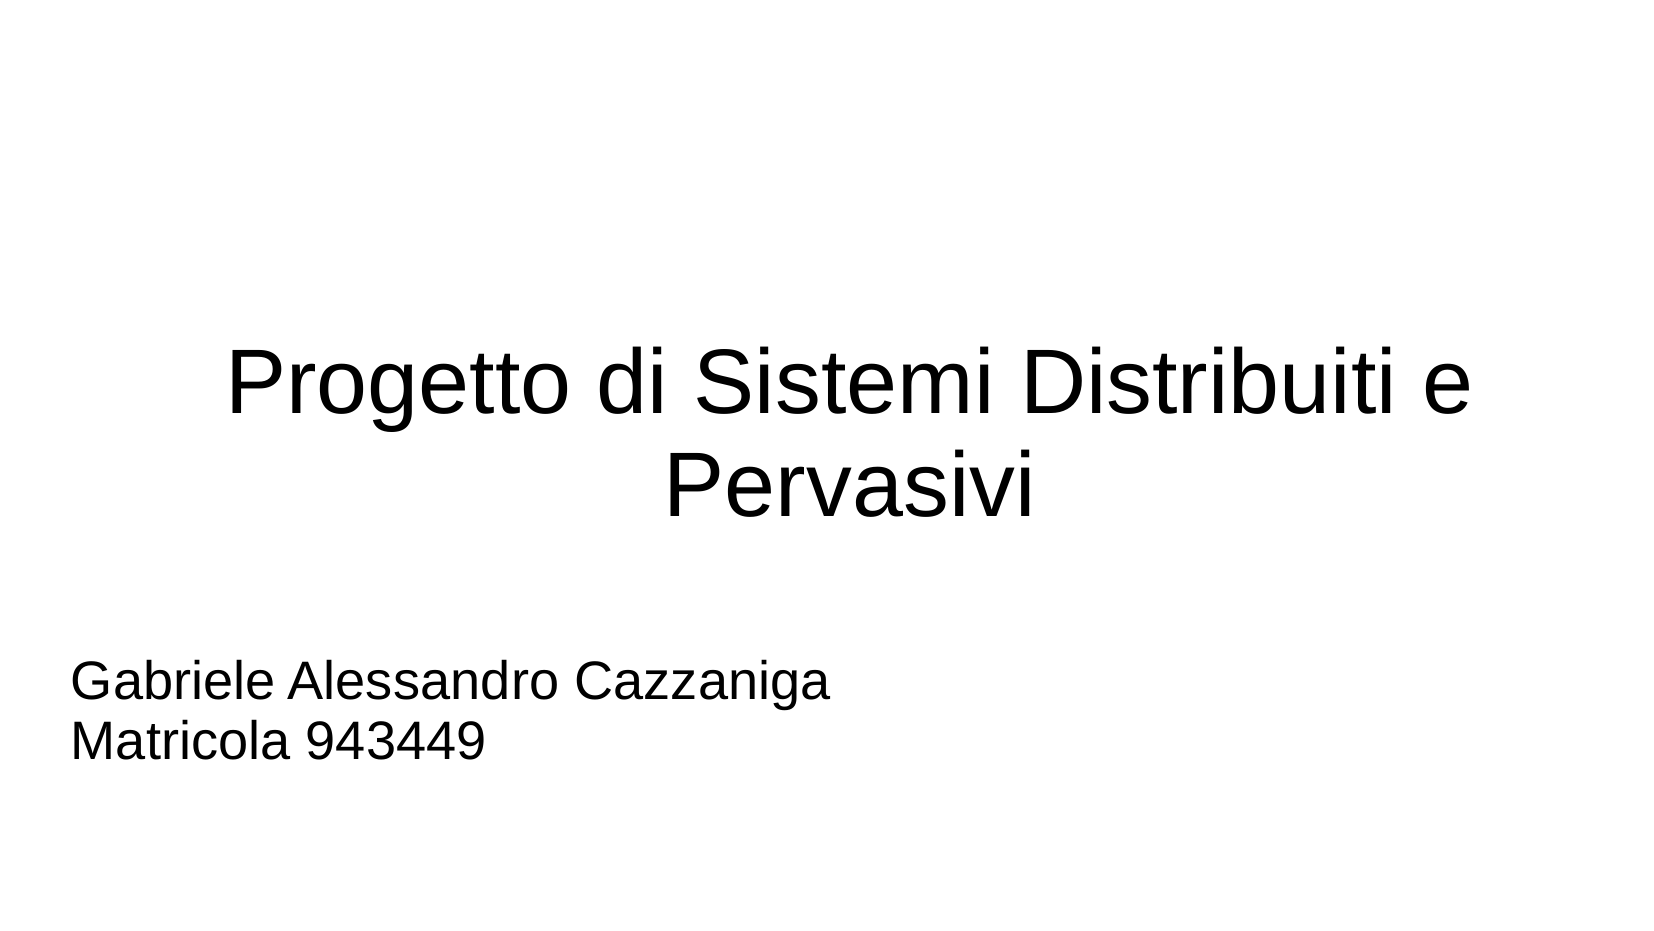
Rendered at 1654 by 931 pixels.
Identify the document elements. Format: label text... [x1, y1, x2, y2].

title Progetto di Sistemi Distribuiti e Pervasivi [106, 330, 1595, 536]
subtitle Gabriele Alessandro Cazzaniga Matricola 943449 [70, 440, 1559, 931]
